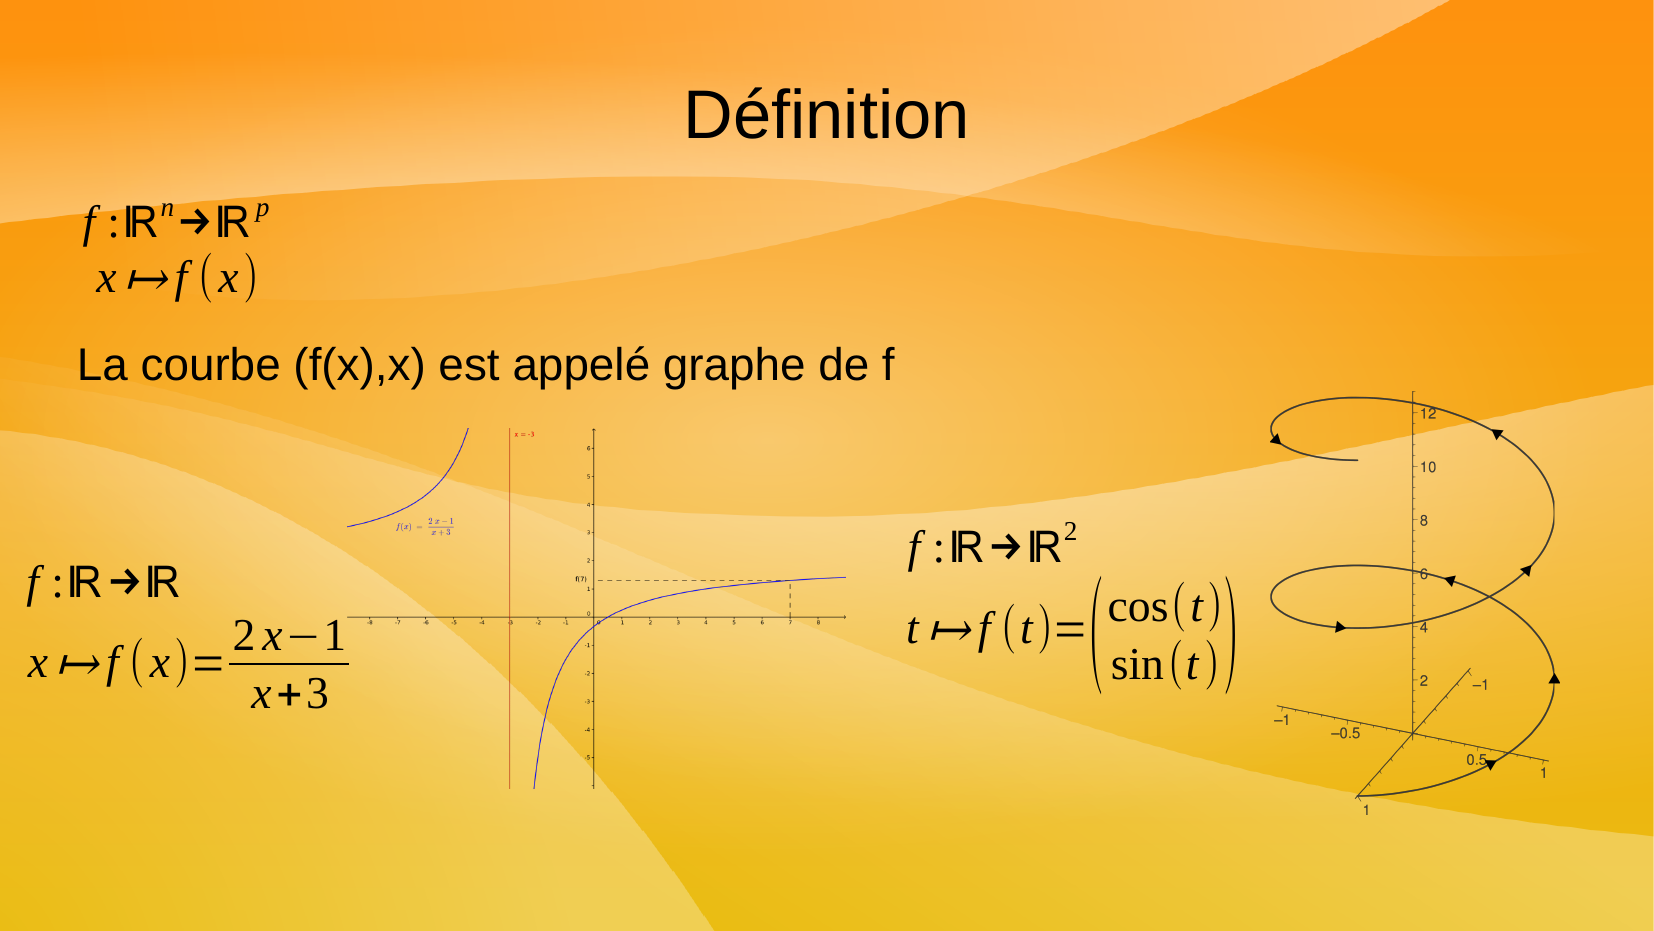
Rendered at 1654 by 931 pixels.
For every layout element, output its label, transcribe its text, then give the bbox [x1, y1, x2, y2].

picture [0, 0, 1654, 931]
chart [80, 191, 270, 306]
chart [906, 515, 1240, 699]
subtitle La courbe (f(x),x) est appelé graphe de f [76, 185, 1565, 838]
chart [24, 556, 351, 719]
title Définition [82, 37, 1571, 193]
